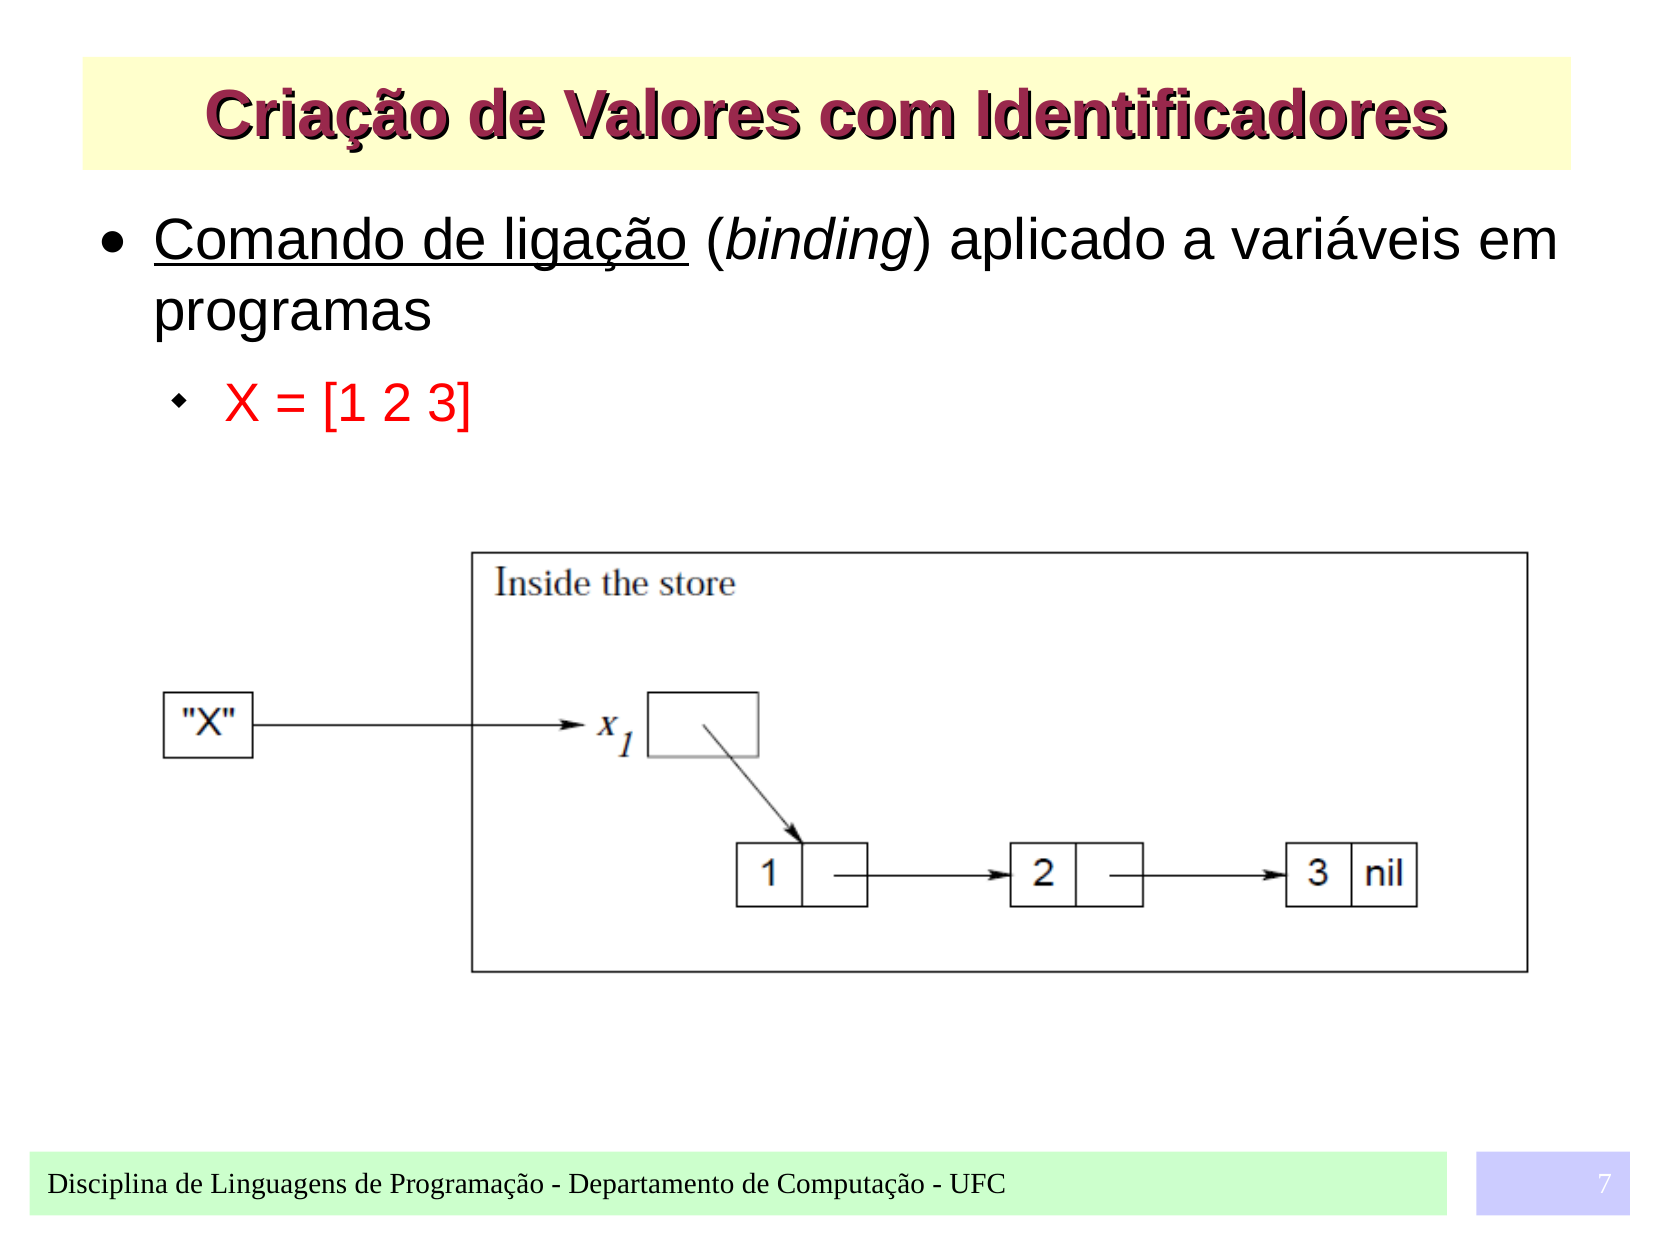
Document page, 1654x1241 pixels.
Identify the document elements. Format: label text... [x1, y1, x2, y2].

title Criação de Valores com Identificadores [82, 56, 1571, 170]
list Comando de ligação (binding) aplicado a variáveis em programas X = [1 2 3] [82, 206, 1571, 1108]
picture [147, 545, 1536, 975]
